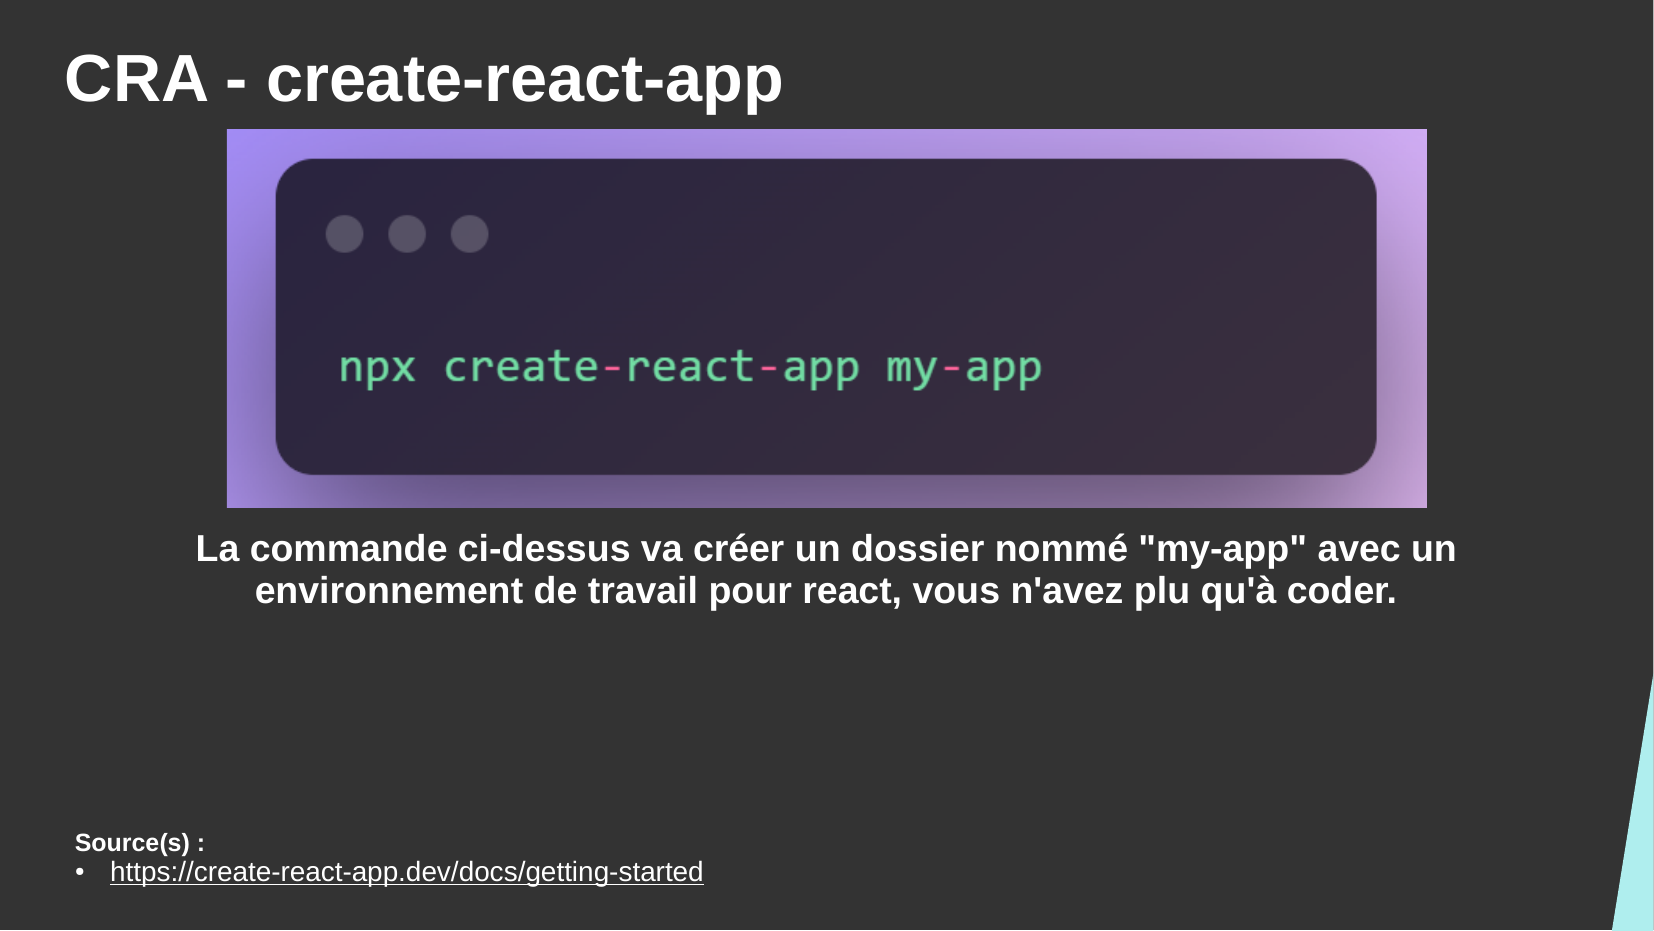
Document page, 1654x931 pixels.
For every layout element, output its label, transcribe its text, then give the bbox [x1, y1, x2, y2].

title CRA - create-react-app [64, 40, 1635, 119]
text_box Source(s) : https://create-react-app.dev/docs/getting-started [60, 821, 898, 927]
picture [226, 129, 1427, 508]
text_box La commande ci-dessus va créer un dossier nommé "my-app" avec un environnement de travail pour react, vous n'avez plu qu'à coder. [67, 519, 1586, 709]
text_box [1611, 669, 1654, 931]
